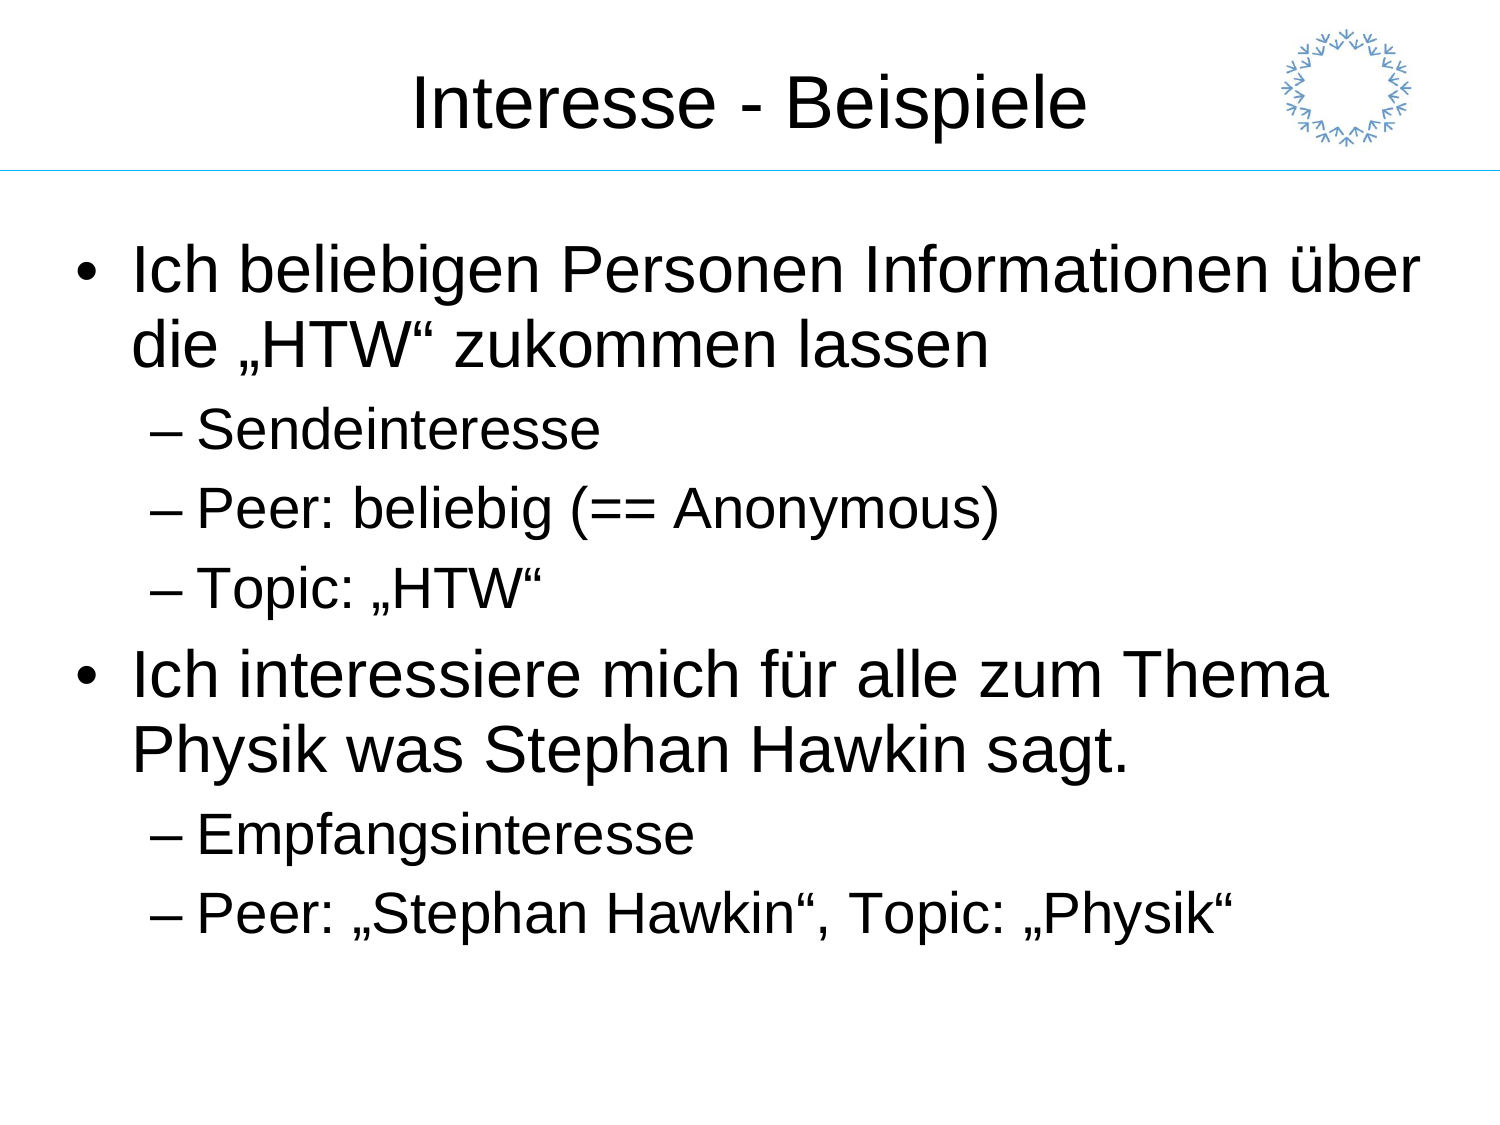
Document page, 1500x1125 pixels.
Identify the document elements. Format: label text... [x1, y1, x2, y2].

title Interesse - Beispiele [75, 57, 1426, 148]
picture [1281, 29, 1412, 57]
list Ich beliebigen Personen Informationen über die „HTW“ zukommen lassen Sendeinteresse Peer: beliebig (== Anonymous) Topic: „HTW“ Ich interessiere mich für alle zum Thema Physik was Stephan Hawkin sagt. Empfangsinteresse Peer: „Stephan Hawkin“, Topic: „Physik“ [75, 232, 1426, 986]
